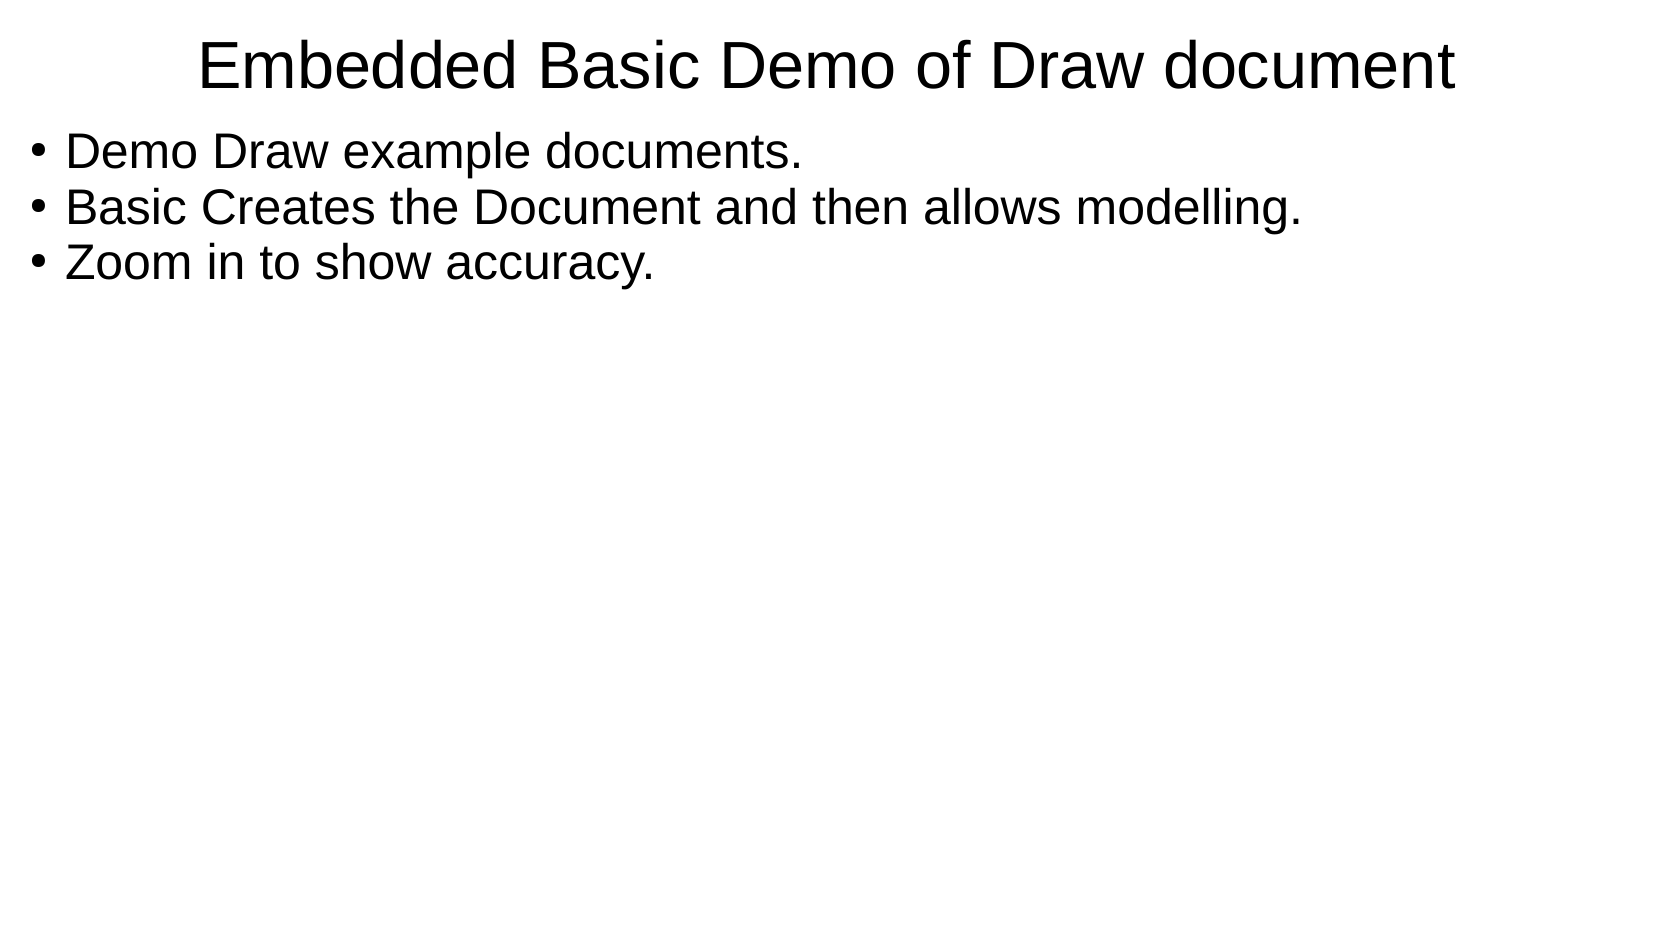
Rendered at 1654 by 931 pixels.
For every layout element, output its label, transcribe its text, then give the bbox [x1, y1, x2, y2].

subtitle Demo Draw example documents. Basic Creates the Document and then allows modelling. Zoom in to show accuracy. [29, 123, 1622, 291]
title Embedded Basic Demo of Draw document [82, 27, 1571, 103]
